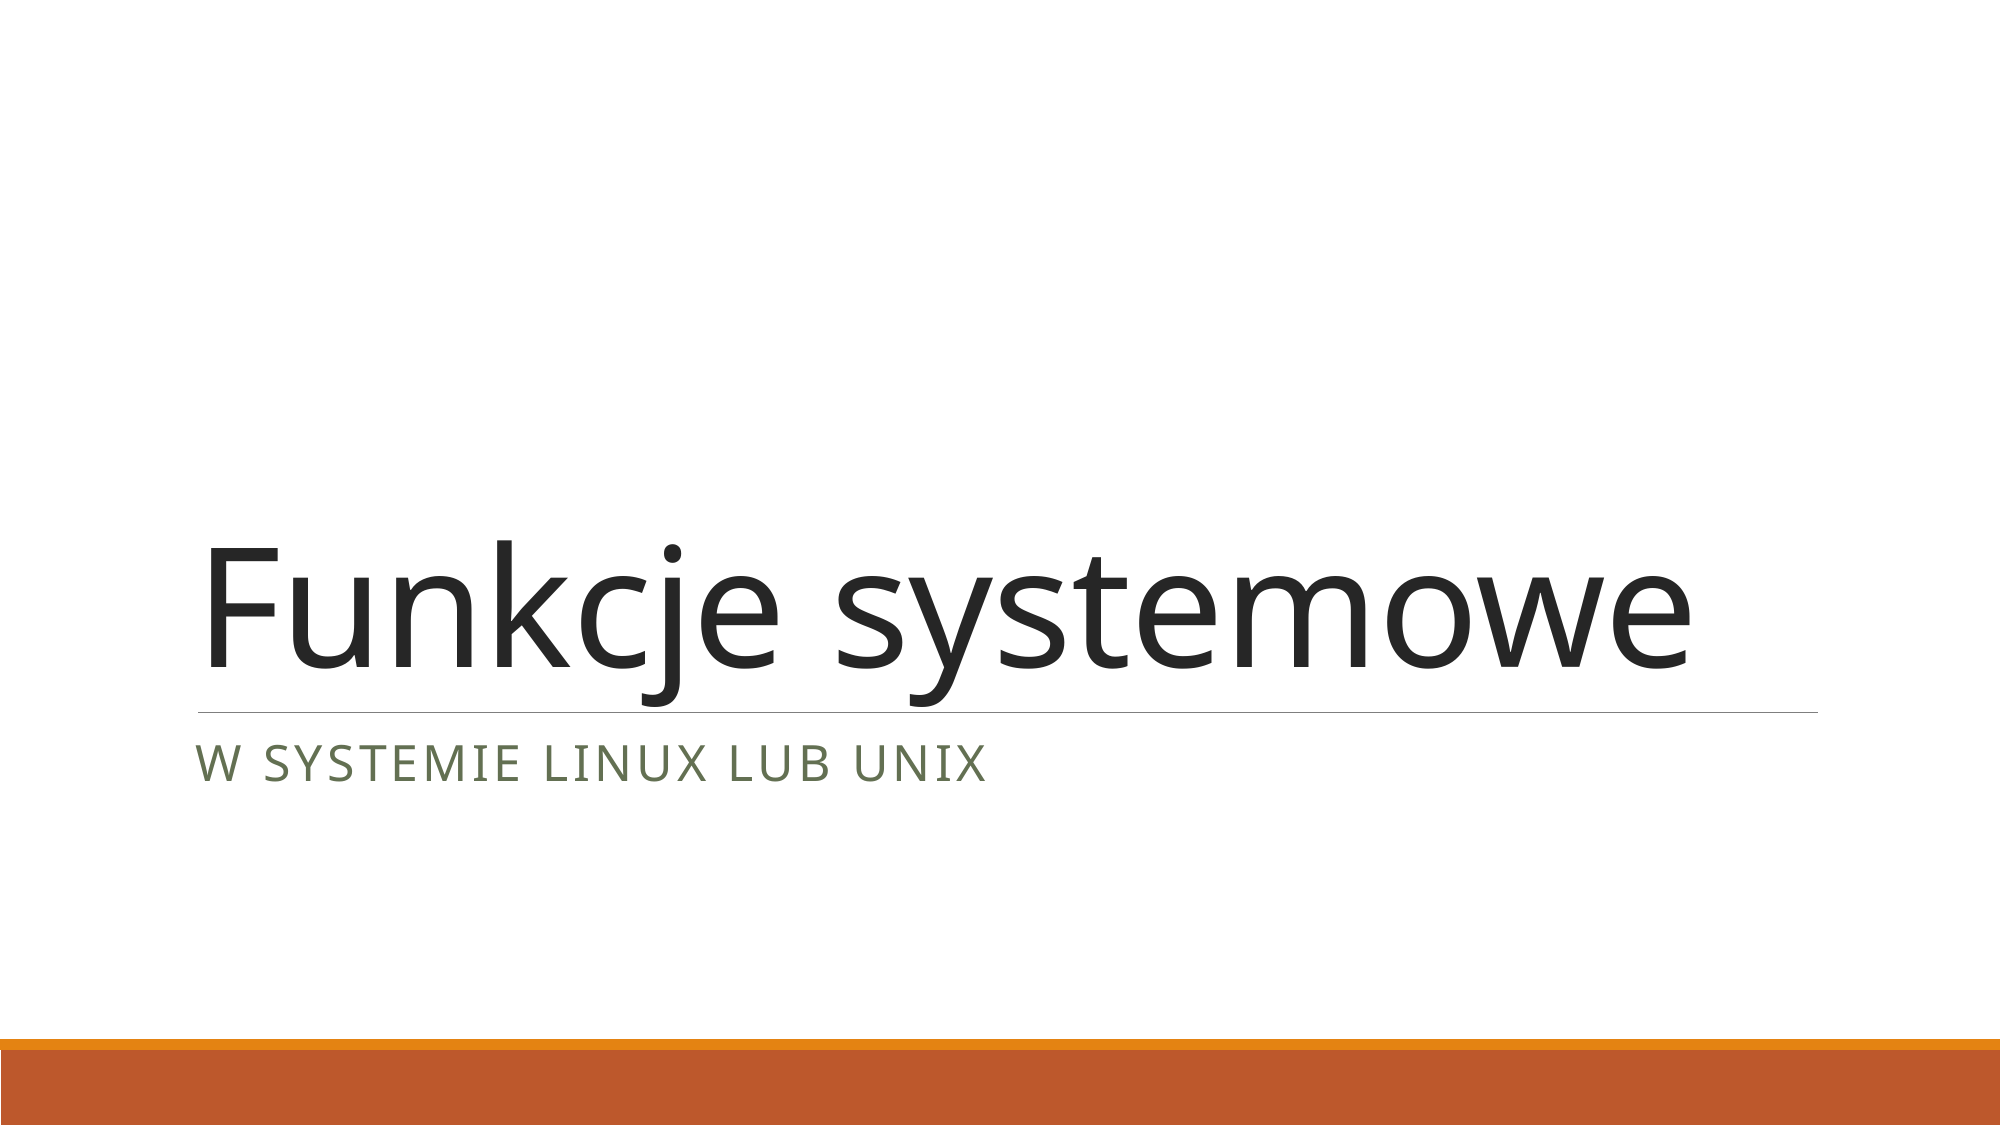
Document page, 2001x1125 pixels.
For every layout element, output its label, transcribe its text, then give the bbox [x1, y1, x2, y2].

subtitle W systemie linux lub unix [180, 730, 1831, 919]
title Funkcje systemowe [180, 124, 1831, 710]
